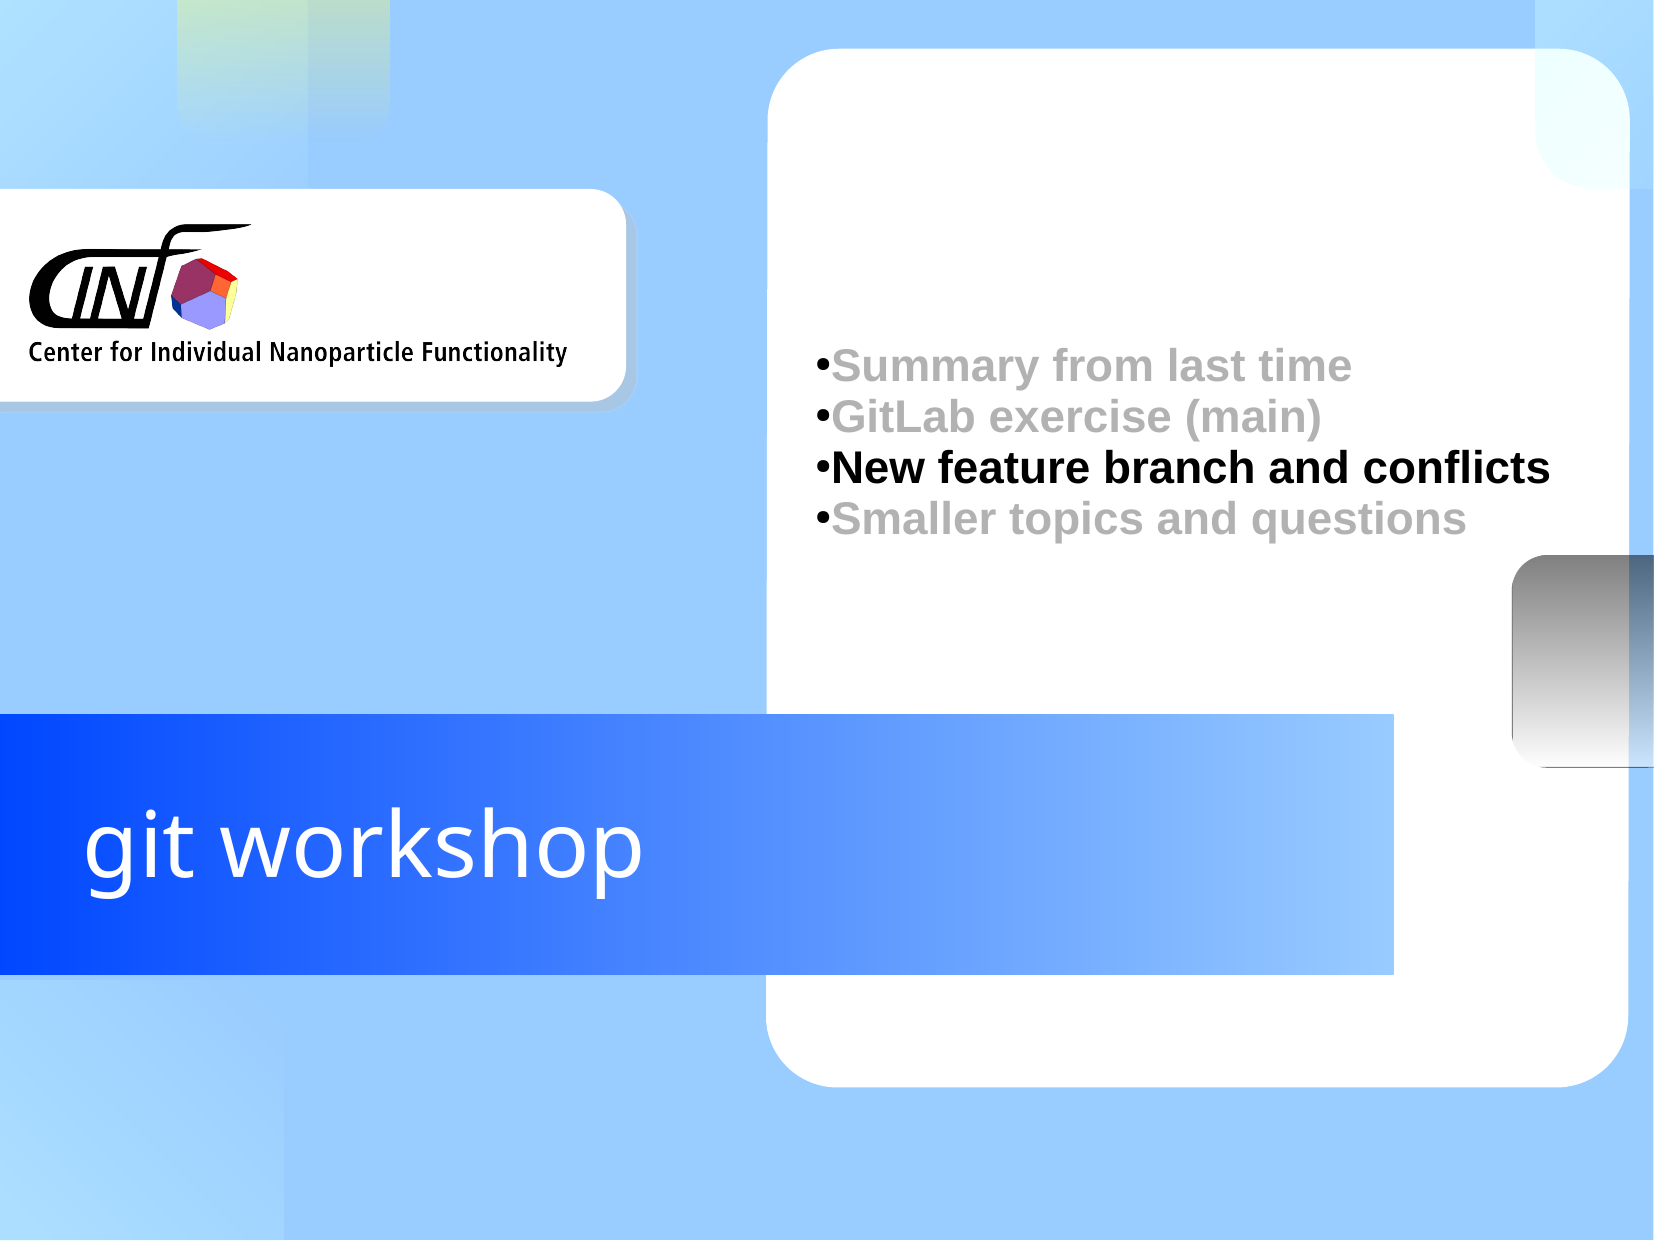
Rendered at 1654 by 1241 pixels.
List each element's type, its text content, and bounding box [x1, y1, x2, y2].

picture [28, 224, 567, 367]
title git workshop [82, 738, 1312, 946]
subtitle Summary from last time GitLab exercise (main) New feature branch and conflicts Smaller topics and questions [814, 288, 1571, 596]
